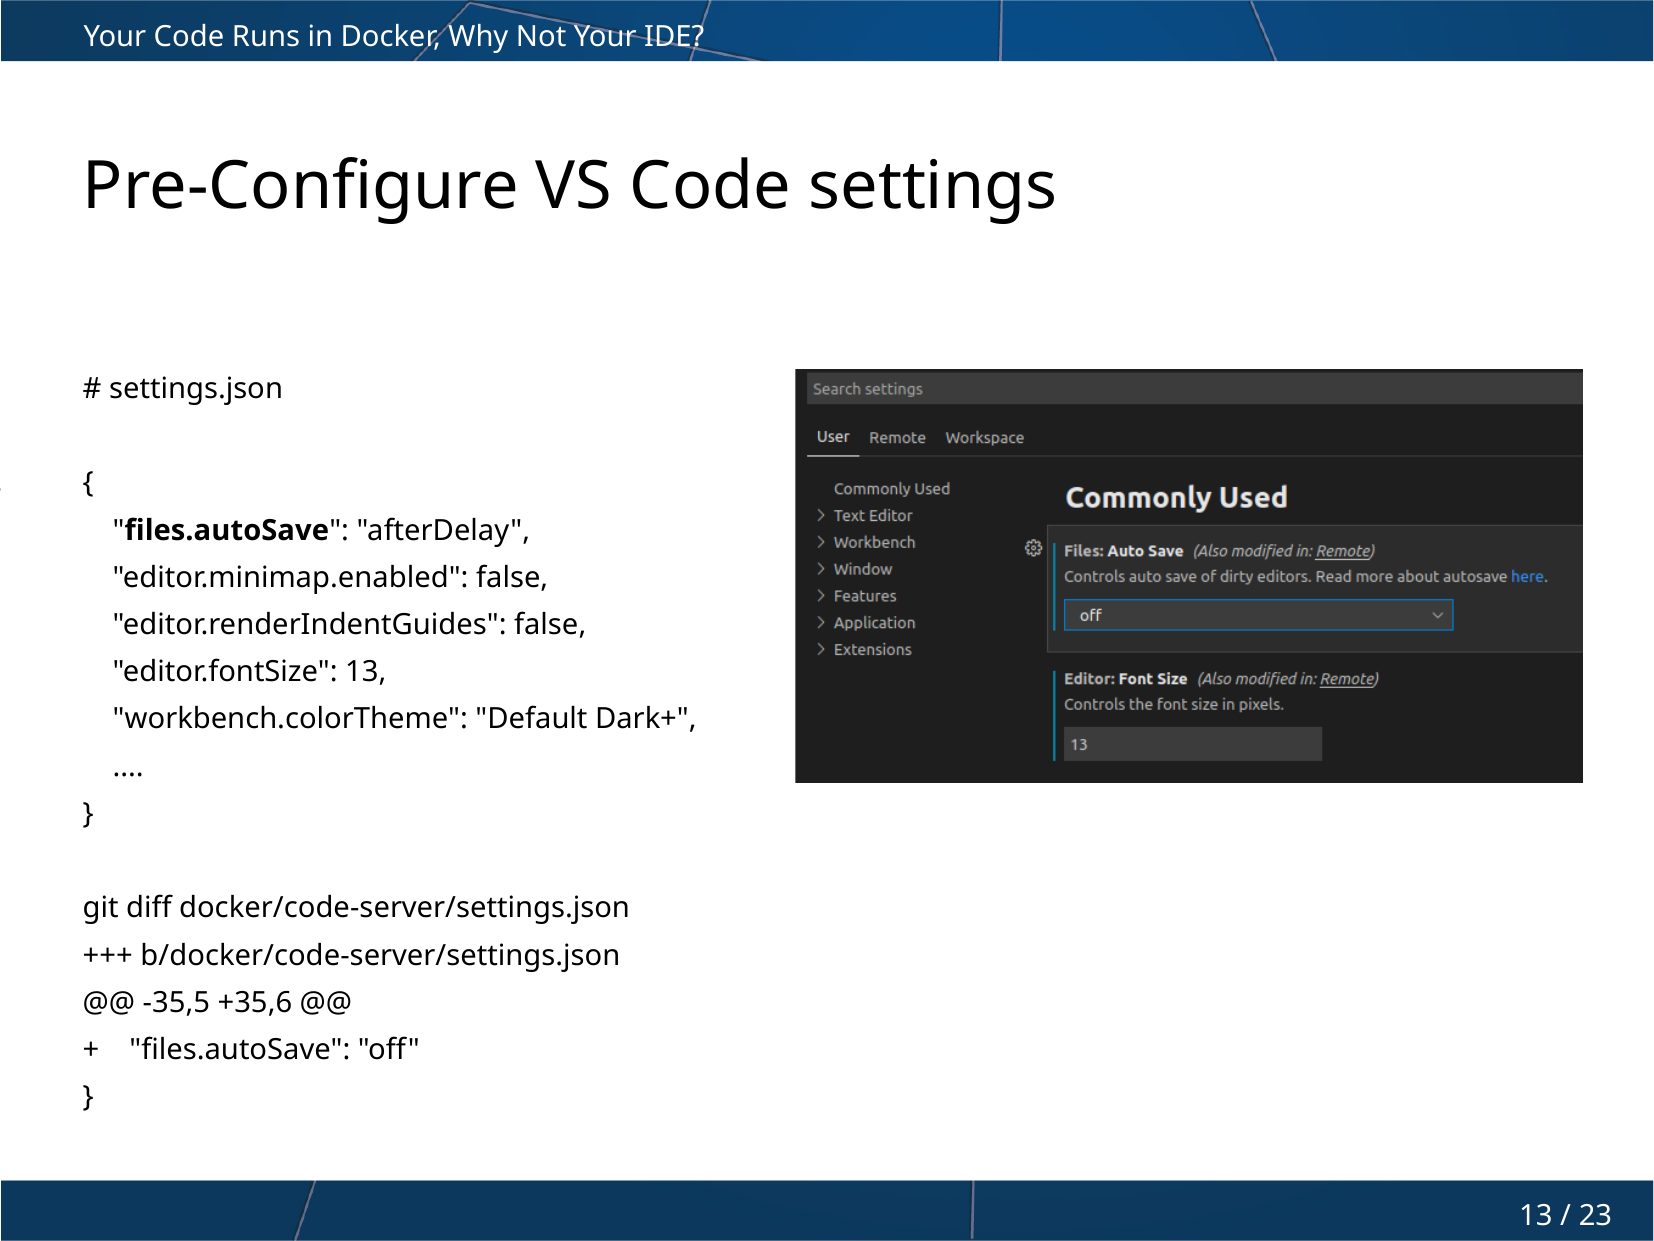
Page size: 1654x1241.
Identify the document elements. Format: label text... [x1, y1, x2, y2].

title Pre-Configure VS Code settings [82, 86, 1571, 279]
list # settings.json { "files.autoSave": "afterDelay", "editor.minimap.enabled": false, "editor.renderIndentGuides": false, "editor.fontSize": 13, "workbench.colorTheme": "Default Dark+", .... } git diff docker/code-server/settings.json +++ b/docker/code-server/settings.json @@ -35,5 +35,6 @@ + "files.autoSave": "off" } [82, 366, 1571, 1070]
picture [0, 0, 1654, 1241]
